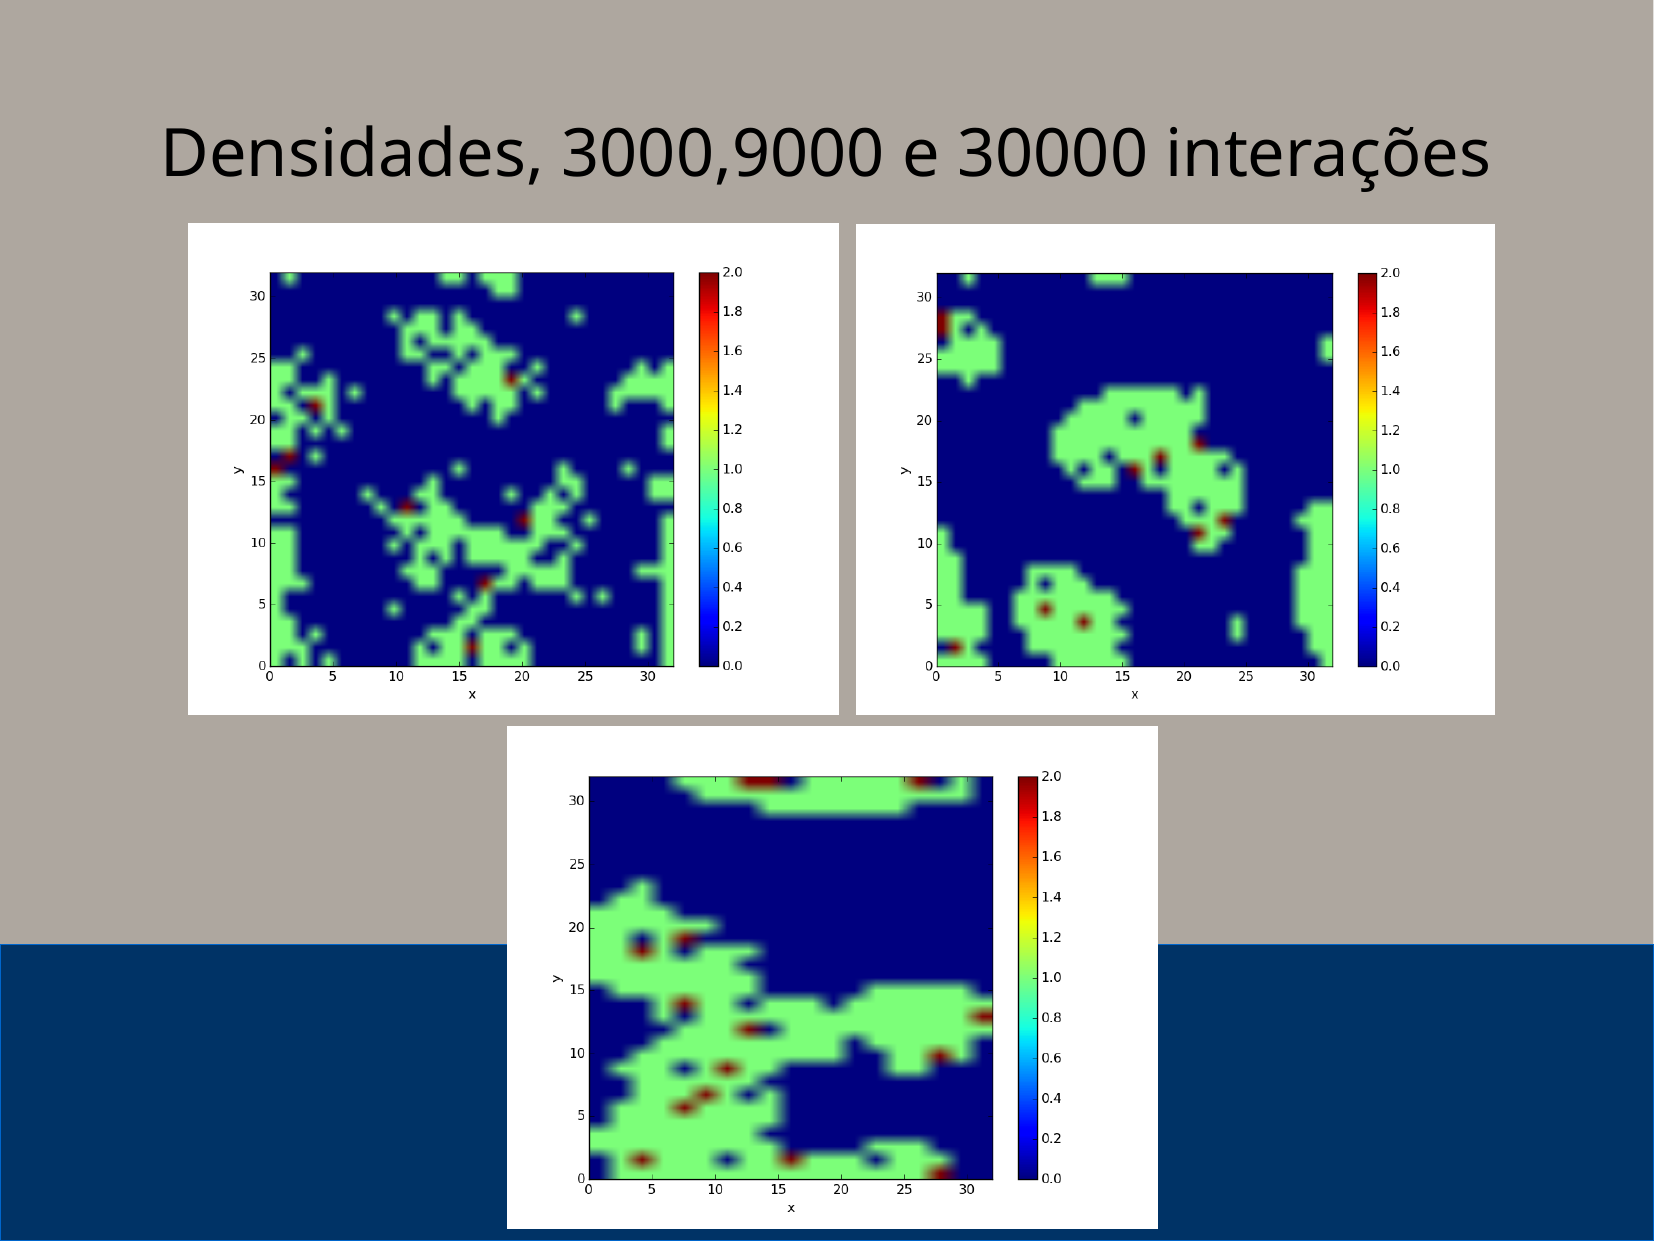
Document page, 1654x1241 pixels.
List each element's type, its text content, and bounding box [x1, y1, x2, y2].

text_box [0, 944, 1654, 1241]
title Densidades, 3000,9000 e 30000 interações [82, 47, 1571, 255]
picture [507, 726, 1158, 1229]
picture [188, 223, 839, 715]
picture [856, 224, 1495, 715]
